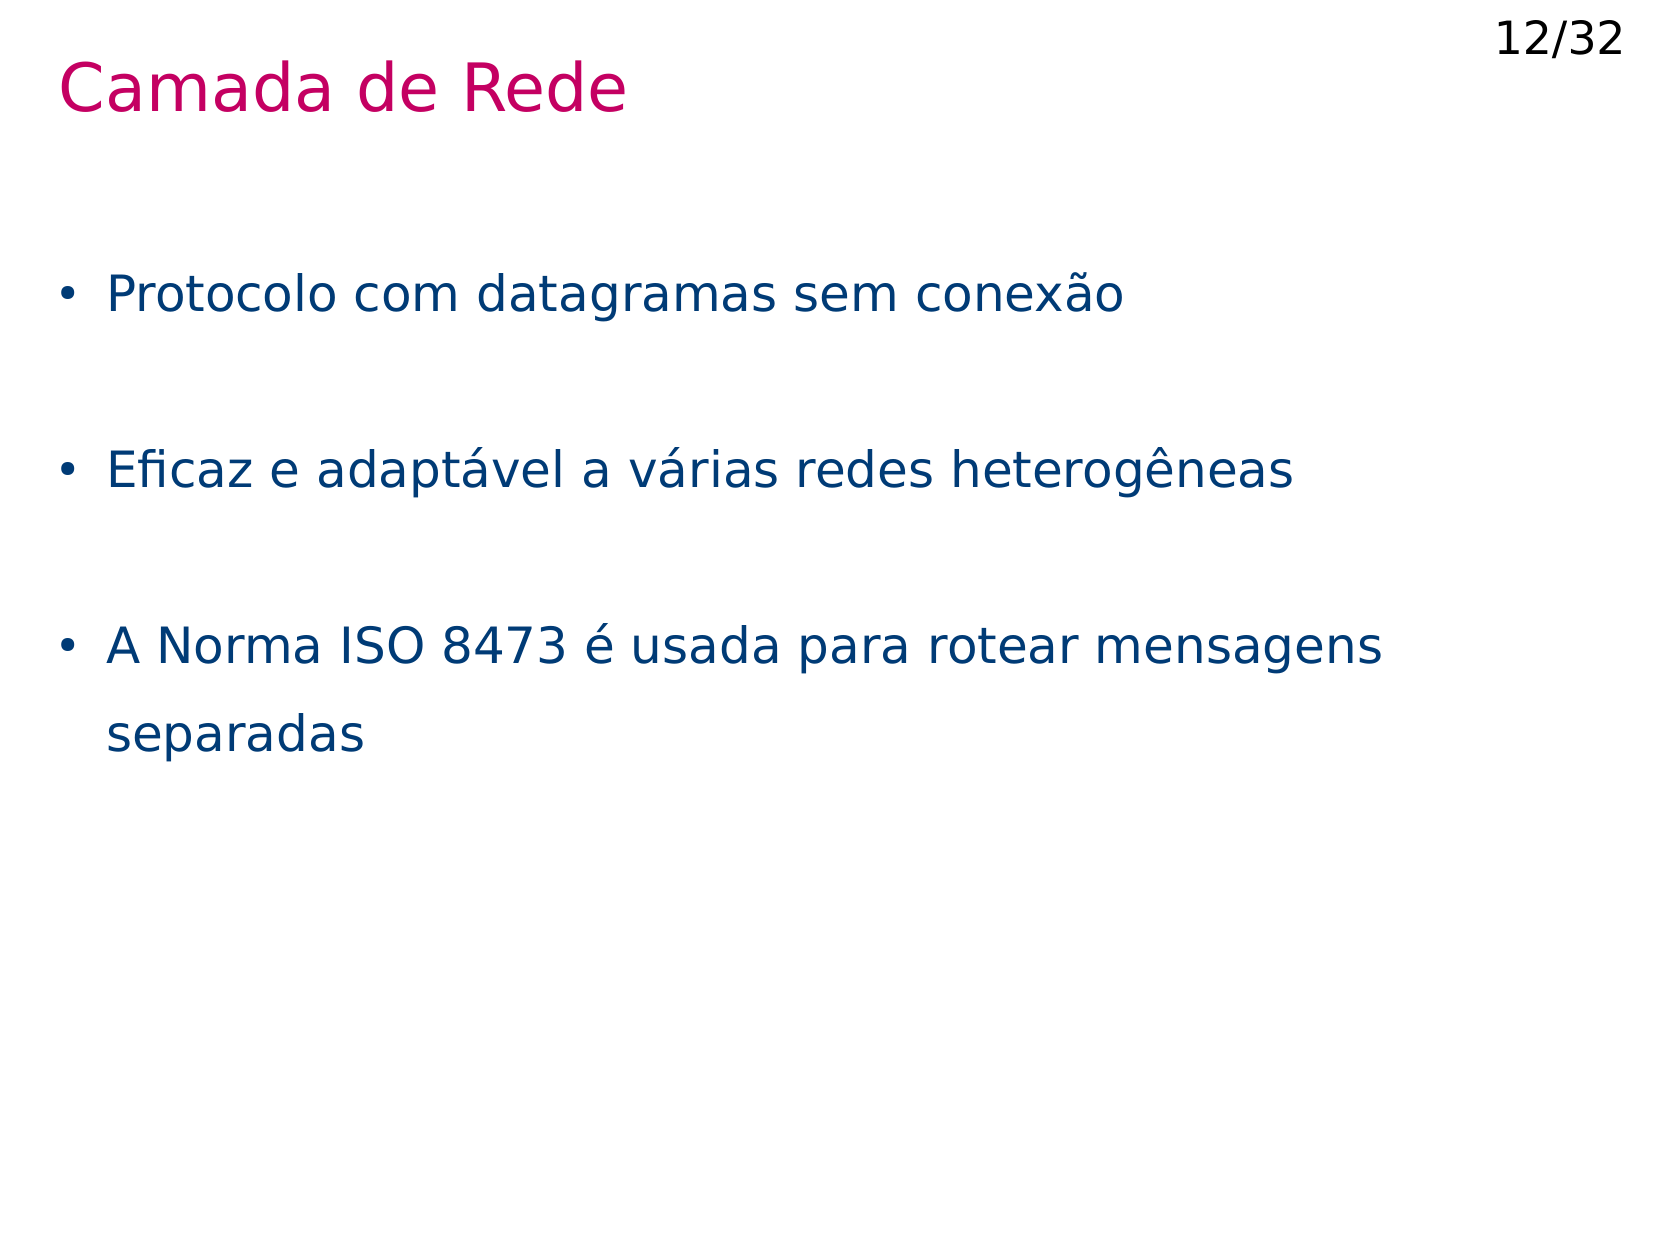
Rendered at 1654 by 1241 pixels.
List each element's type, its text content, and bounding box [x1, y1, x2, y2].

list Protocolo com datagramas sem conexão Eficaz e adaptável a várias redes heterogêneas A Norma ISO 8473 é usada para rotear mensagens separadas [59, 236, 1625, 1211]
title Camada de Rede [59, 29, 1625, 148]
